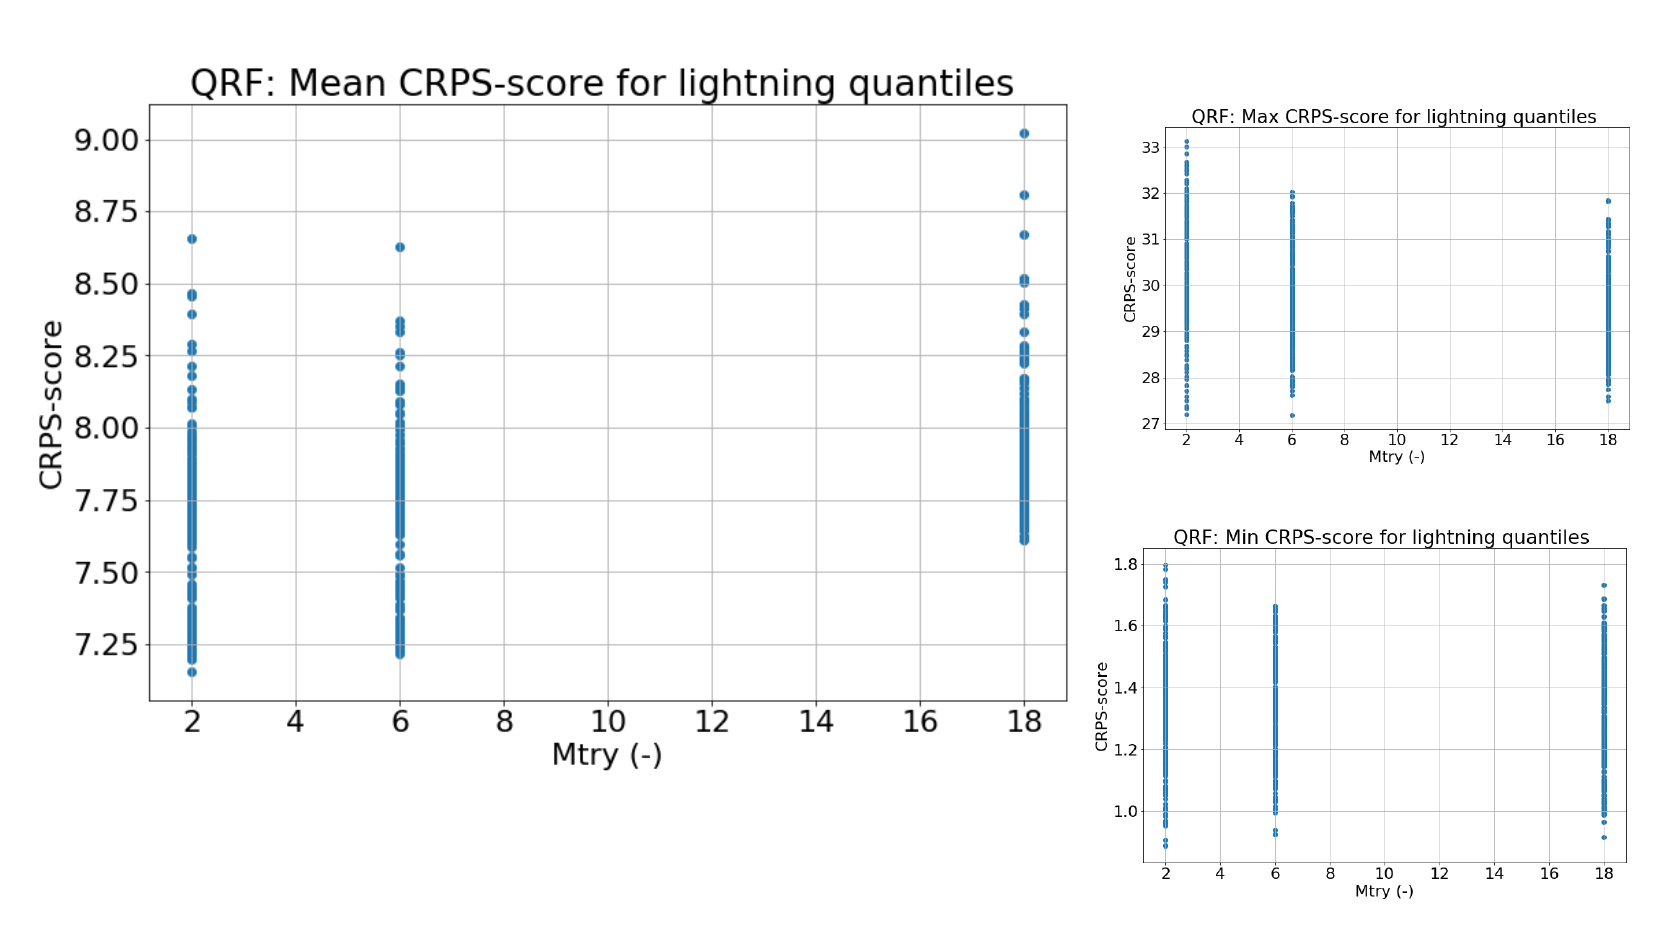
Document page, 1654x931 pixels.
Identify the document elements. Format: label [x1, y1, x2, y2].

picture [1090, 524, 1633, 904]
picture [30, 59, 1080, 781]
picture [1119, 104, 1636, 469]
